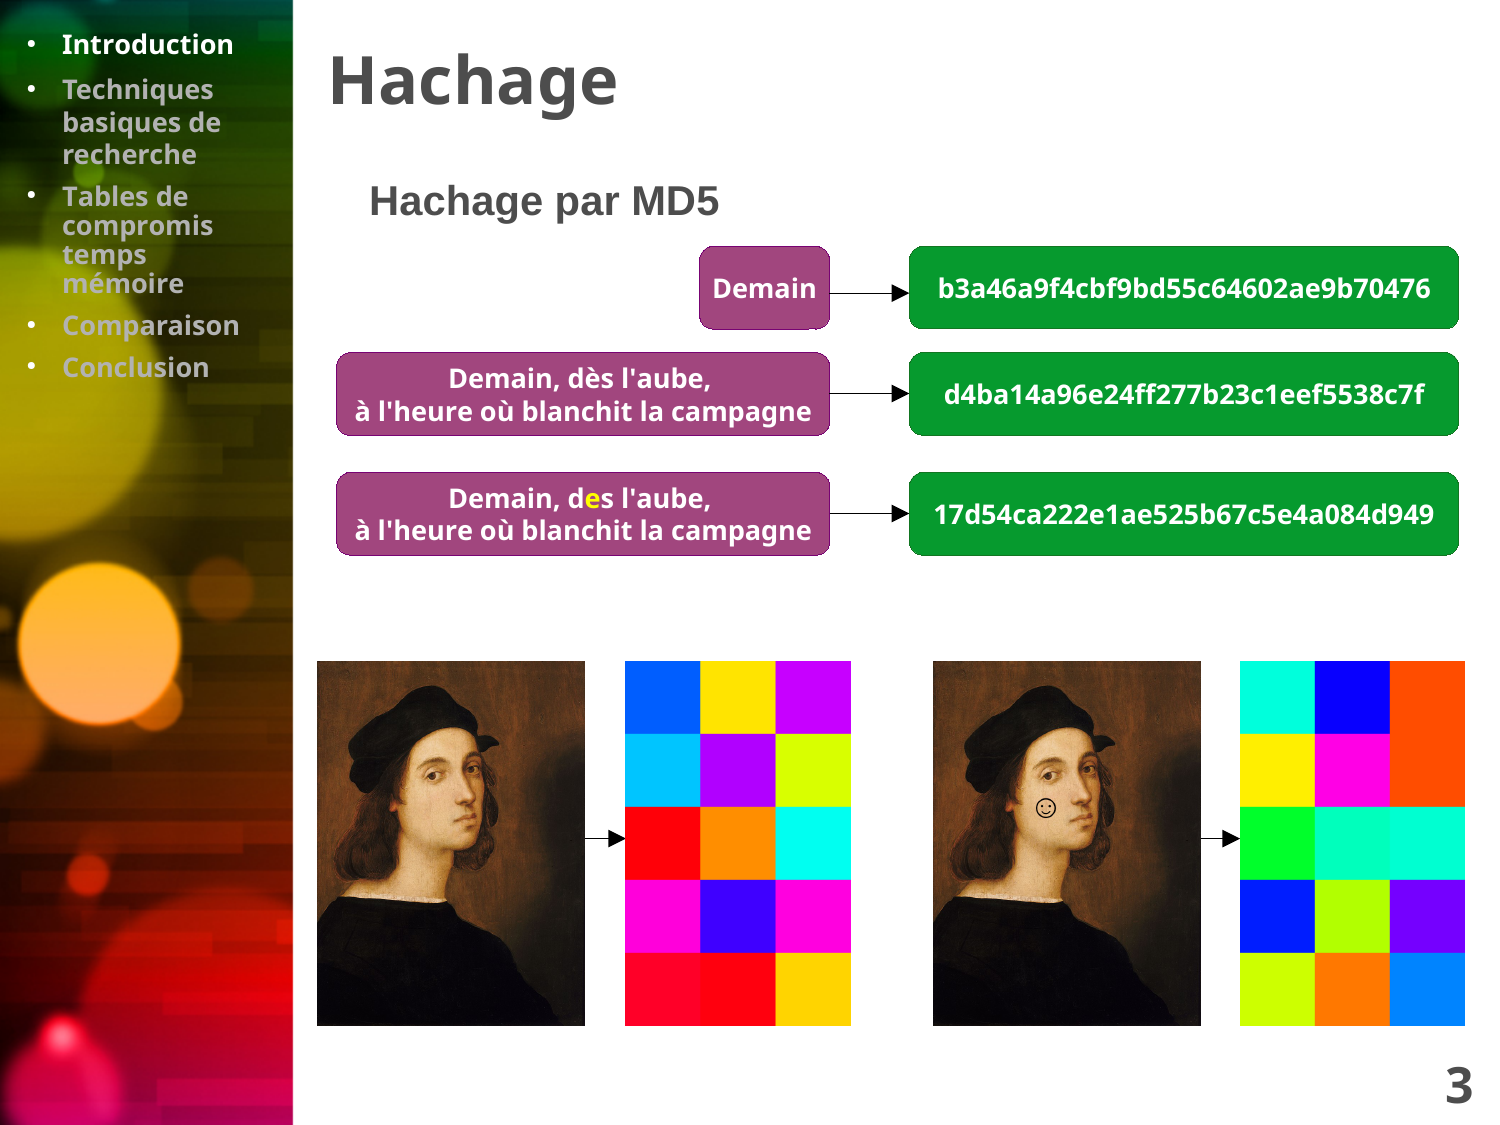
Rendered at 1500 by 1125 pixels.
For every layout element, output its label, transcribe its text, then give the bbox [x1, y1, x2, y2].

text_box Introduction Techniques basiques de recherche Tables de compromis temps mémoire Comparaison Conclusion [11, 23, 284, 373]
text_box Demain, dès l'aube, à l'heure où blanchit la campagne [336, 352, 830, 436]
text_box 17d54ca222e1ae525b67c5e4a084d949 [909, 472, 1459, 556]
text_box 1<numéro> [1417, 1054, 1500, 1109]
text_box Demain, des l'aube, à l'heure où blanchit la campagne [336, 472, 830, 556]
text_box Hachage par MD5 [354, 166, 748, 250]
picture [0, 0, 1500, 1125]
text_box b3a46a9f4cbf9bd55c64602ae9b70476 [909, 246, 1459, 329]
text_box d4ba14a96e24ff277b23c1eef5538c7f [909, 352, 1459, 436]
title Hachage [312, 19, 1471, 138]
text_box Demain [699, 246, 830, 330]
